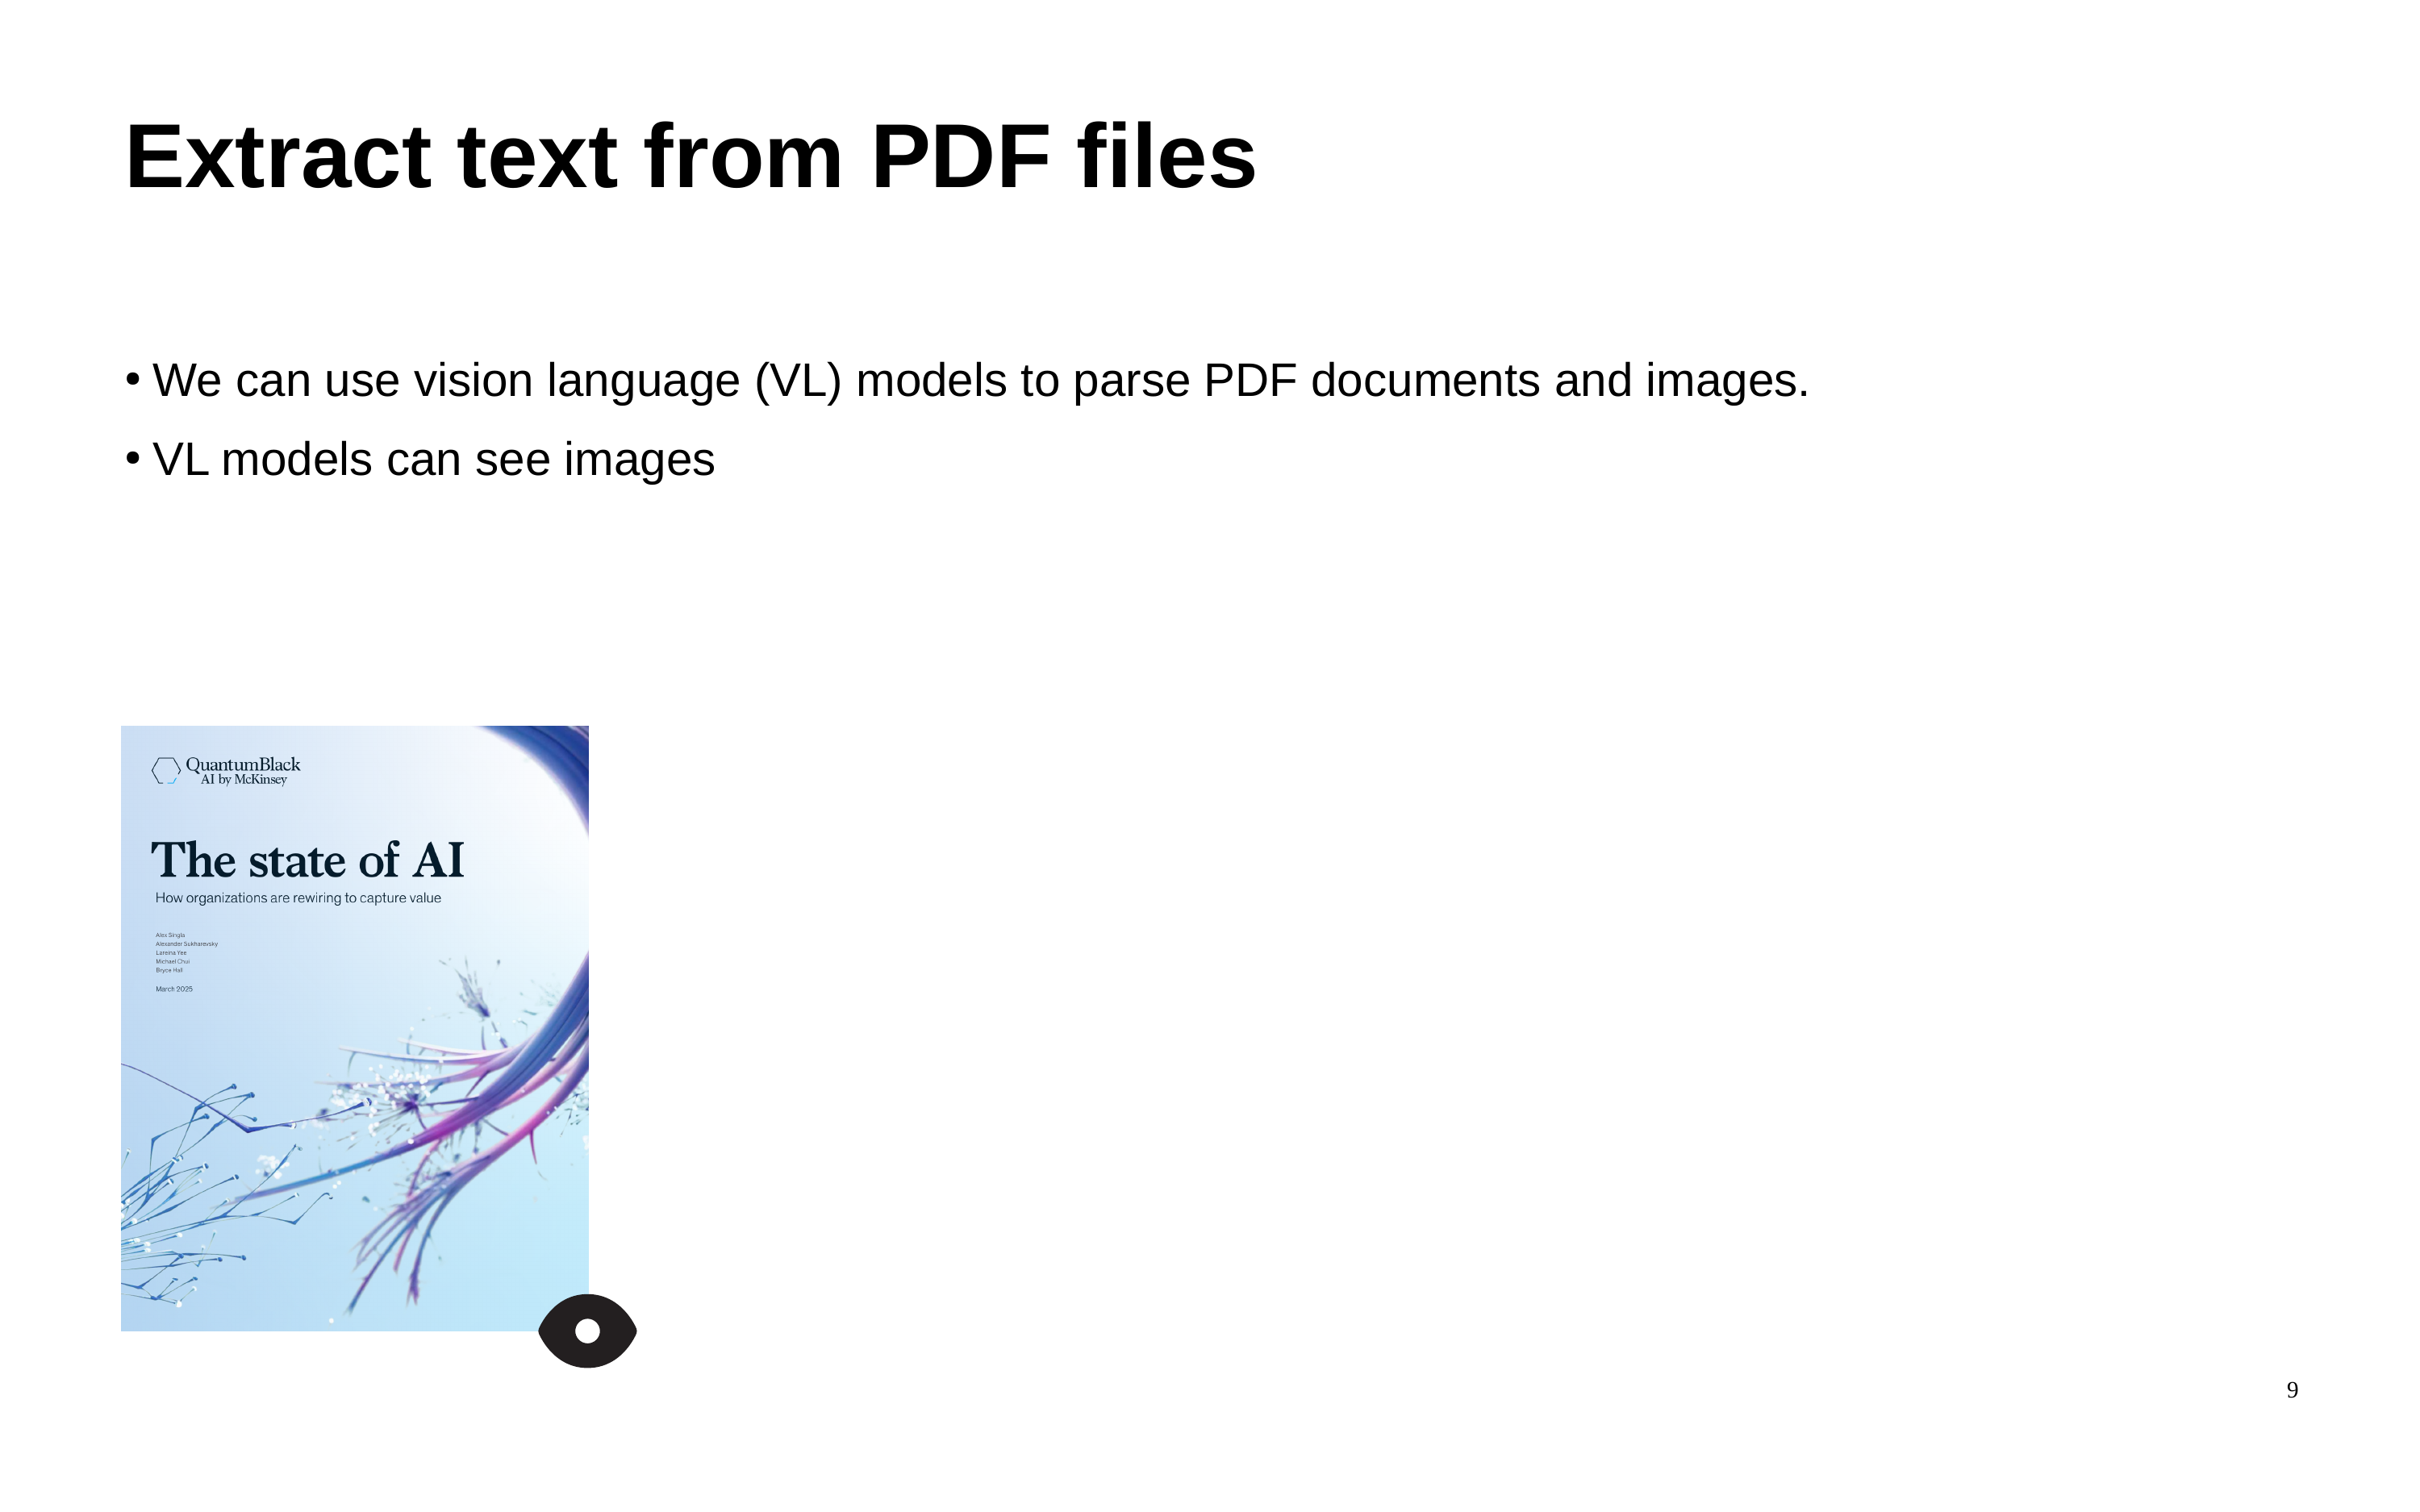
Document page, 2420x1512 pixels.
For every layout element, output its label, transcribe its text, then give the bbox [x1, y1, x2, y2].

text_box Extract text from PDF files [112, 61, 2173, 251]
picture [121, 726, 637, 1381]
text_box We can use vision language (VL) models to parse PDF documents and images. VL models can see images [112, 322, 2118, 570]
